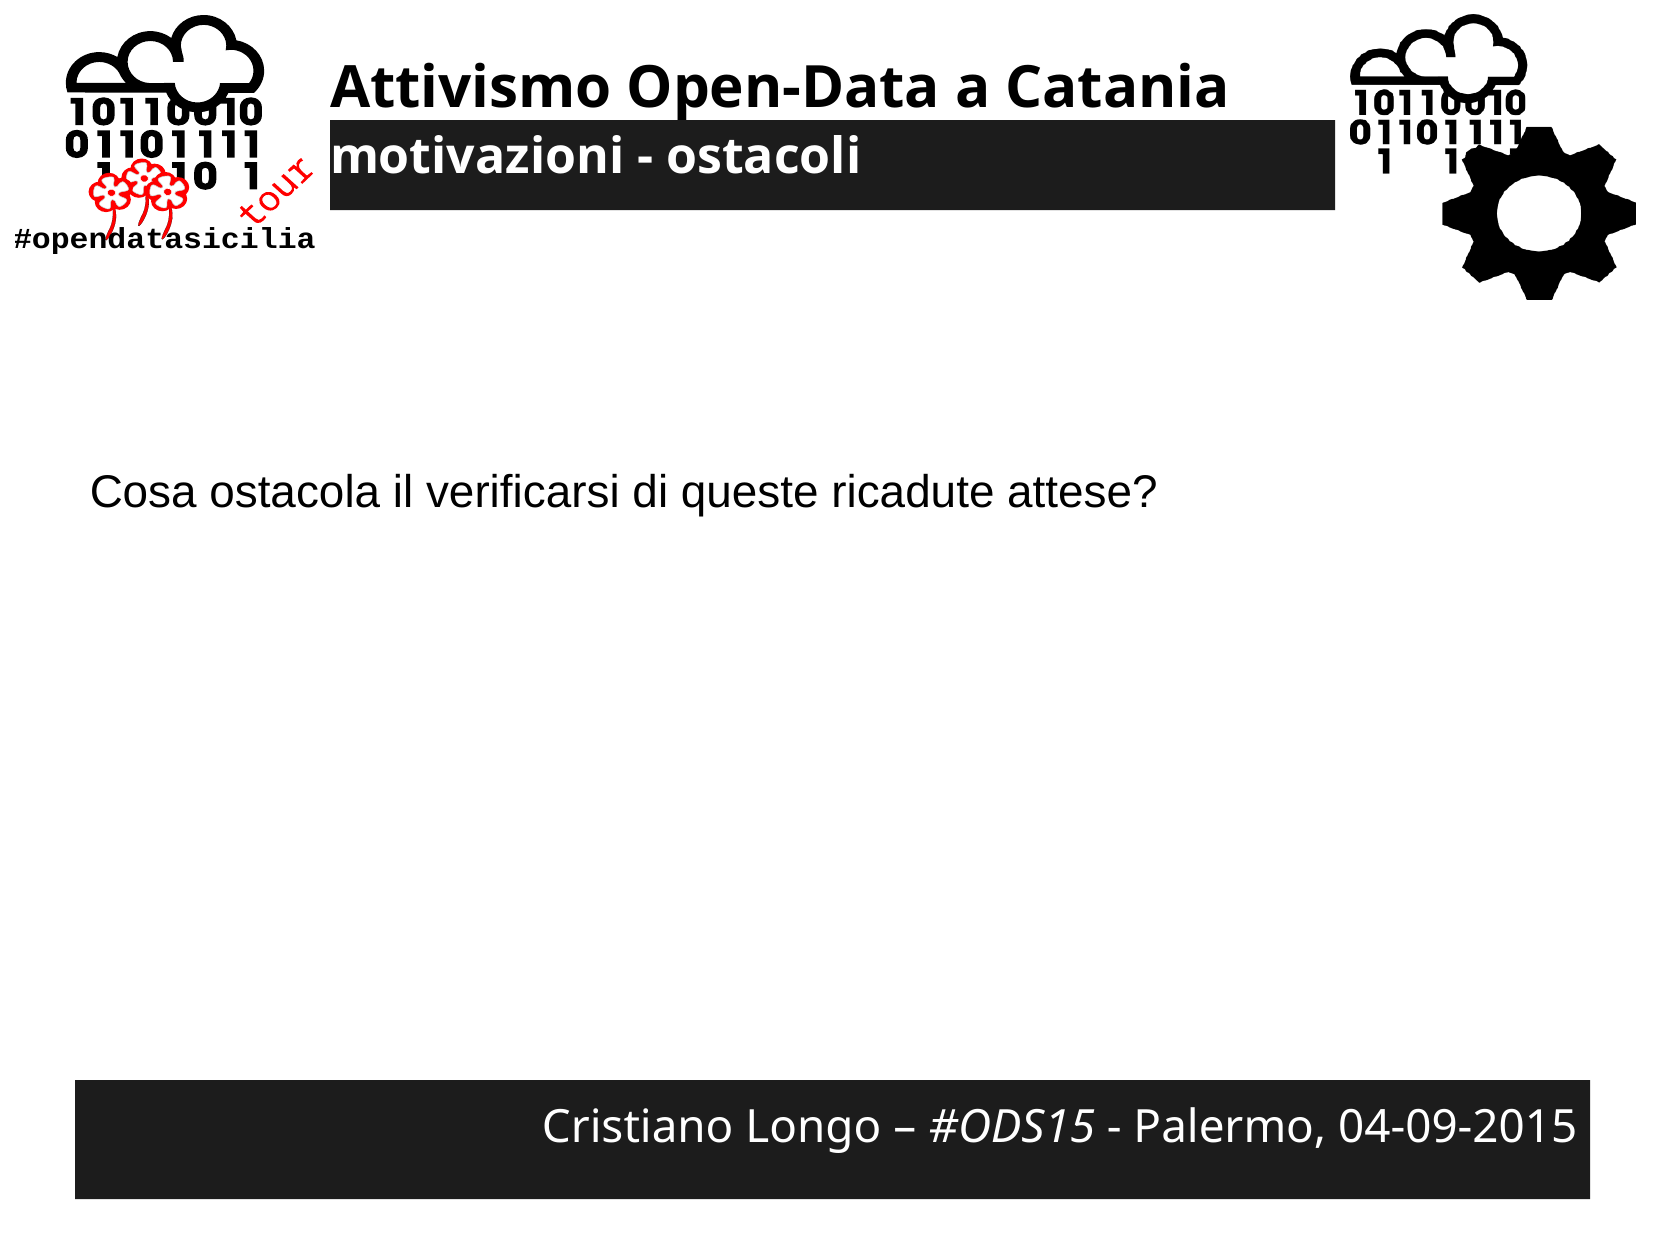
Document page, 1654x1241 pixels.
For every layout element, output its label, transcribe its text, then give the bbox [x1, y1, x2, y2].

list Attivismo Open-Data a Catania [330, 45, 1321, 120]
text_box Cosa ostacola il verificarsi di queste ricadute attese? [75, 458, 1591, 526]
picture [15, 15, 316, 256]
list motivazioni - ostacoli [330, 120, 1336, 211]
list Cristiano Longo – #ODS15 - Palermo, 04-09-2015 [75, 1080, 1591, 1200]
picture [1350, 14, 1636, 301]
